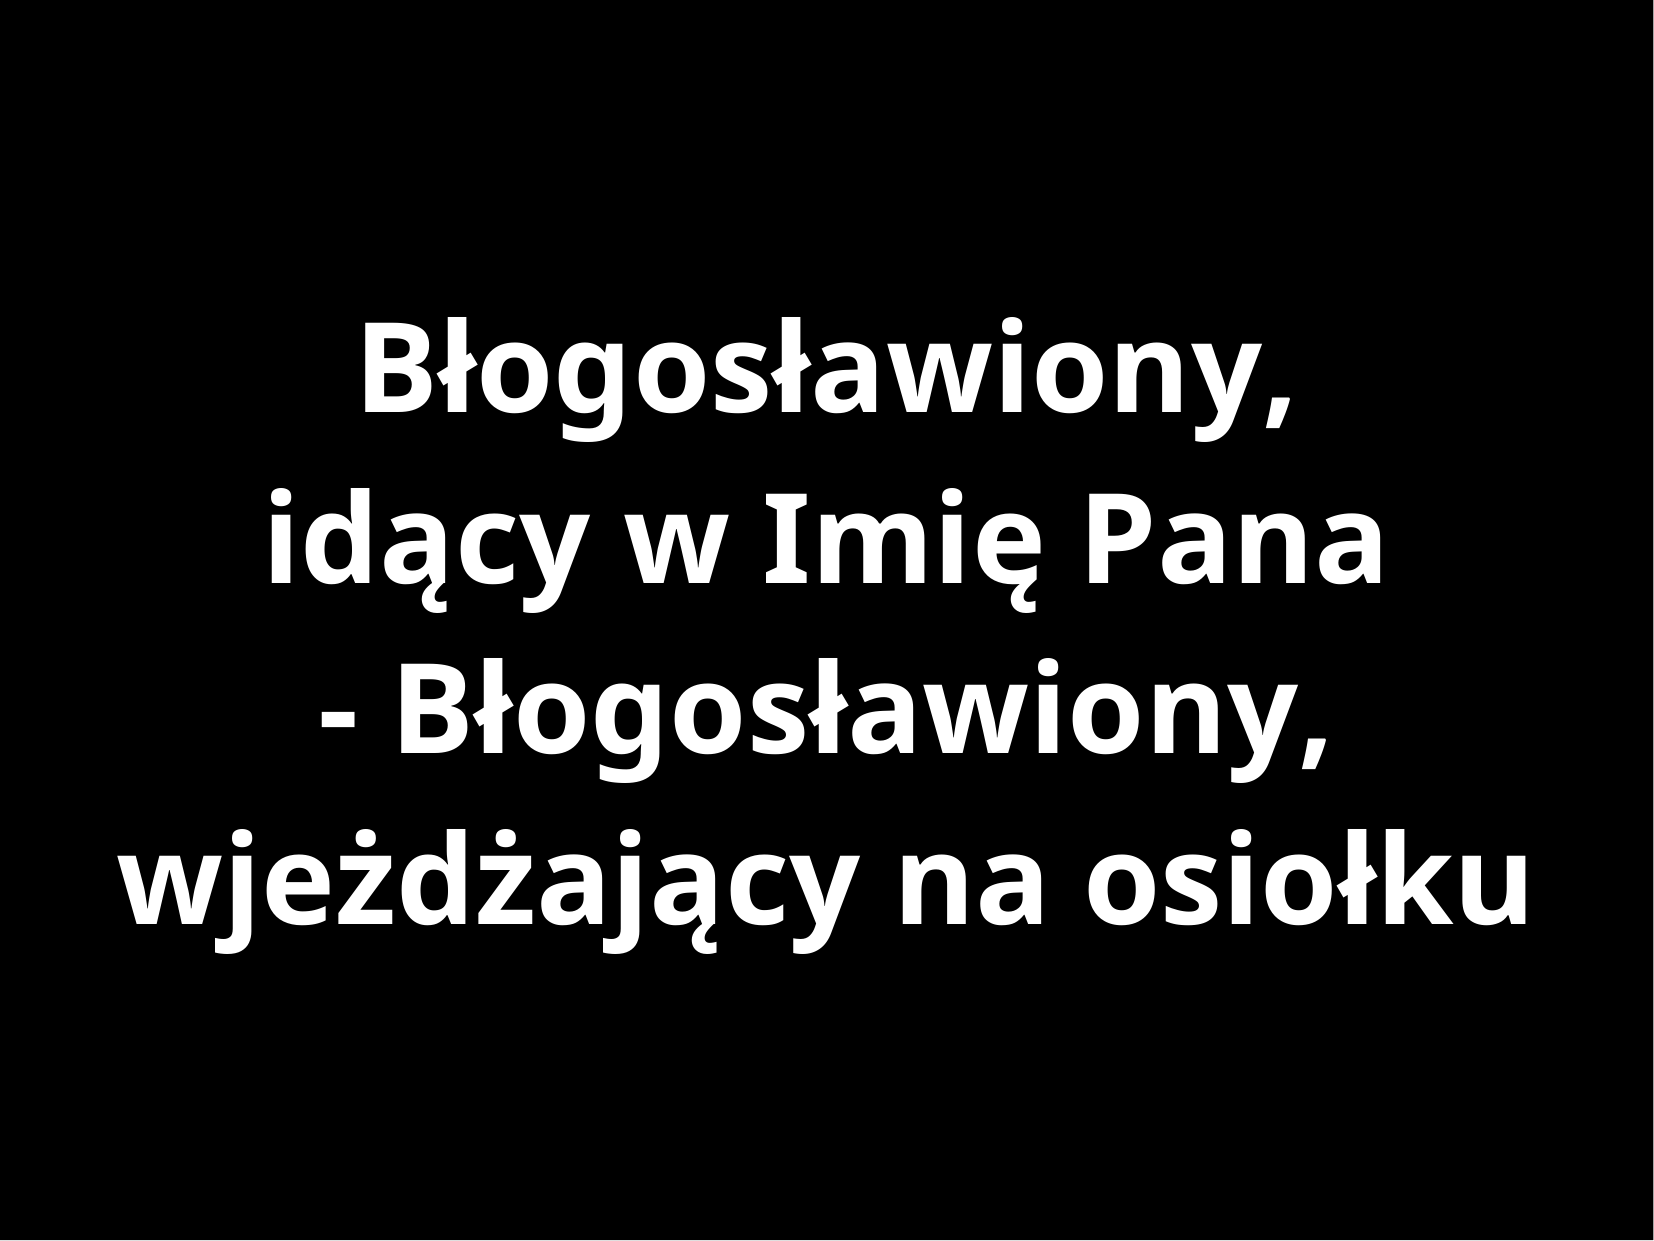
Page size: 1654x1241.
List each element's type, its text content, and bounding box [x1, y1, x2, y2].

title Błogosławiony, idący w Imię Pana - Błogosławiony, wjeżdżający na osiołku [0, 0, 1654, 1241]
